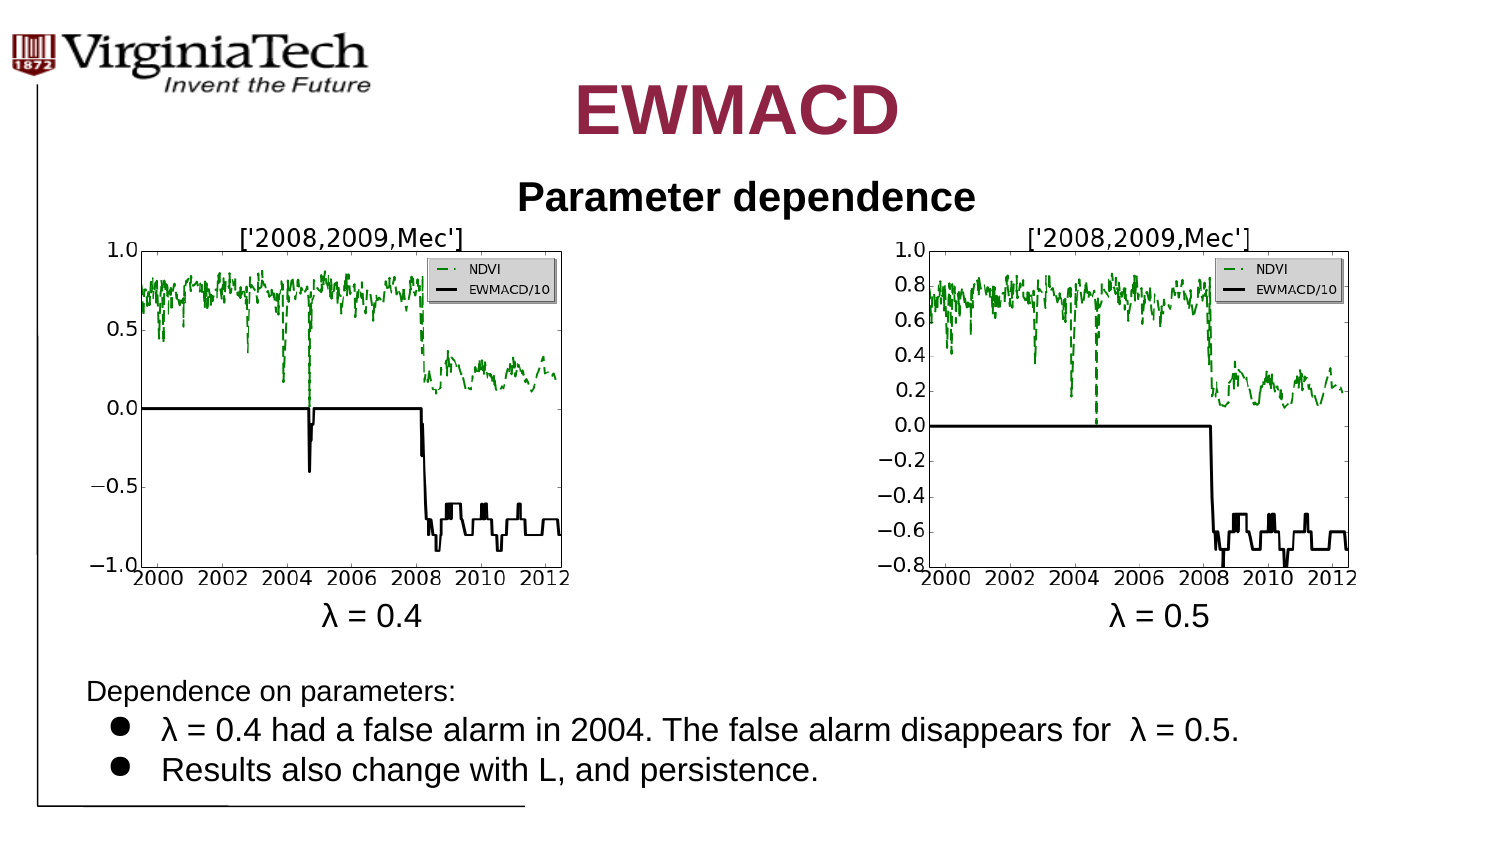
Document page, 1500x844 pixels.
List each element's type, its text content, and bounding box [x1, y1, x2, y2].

picture [12, 32, 372, 94]
text_box λ = 0.5 [861, 578, 1449, 641]
picture [861, 210, 1402, 578]
text_box Parameter dependence [501, 154, 992, 217]
text_box Dependence on parameters: λ = 0.4 had a false alarm in 2004. The false alarm disappears for λ = 0.5. Results also change with L, and persistence. [71, 653, 1447, 803]
title EWMACD [90, 56, 1385, 149]
picture [73, 210, 615, 578]
text_box λ = 0.4 [73, 578, 661, 641]
